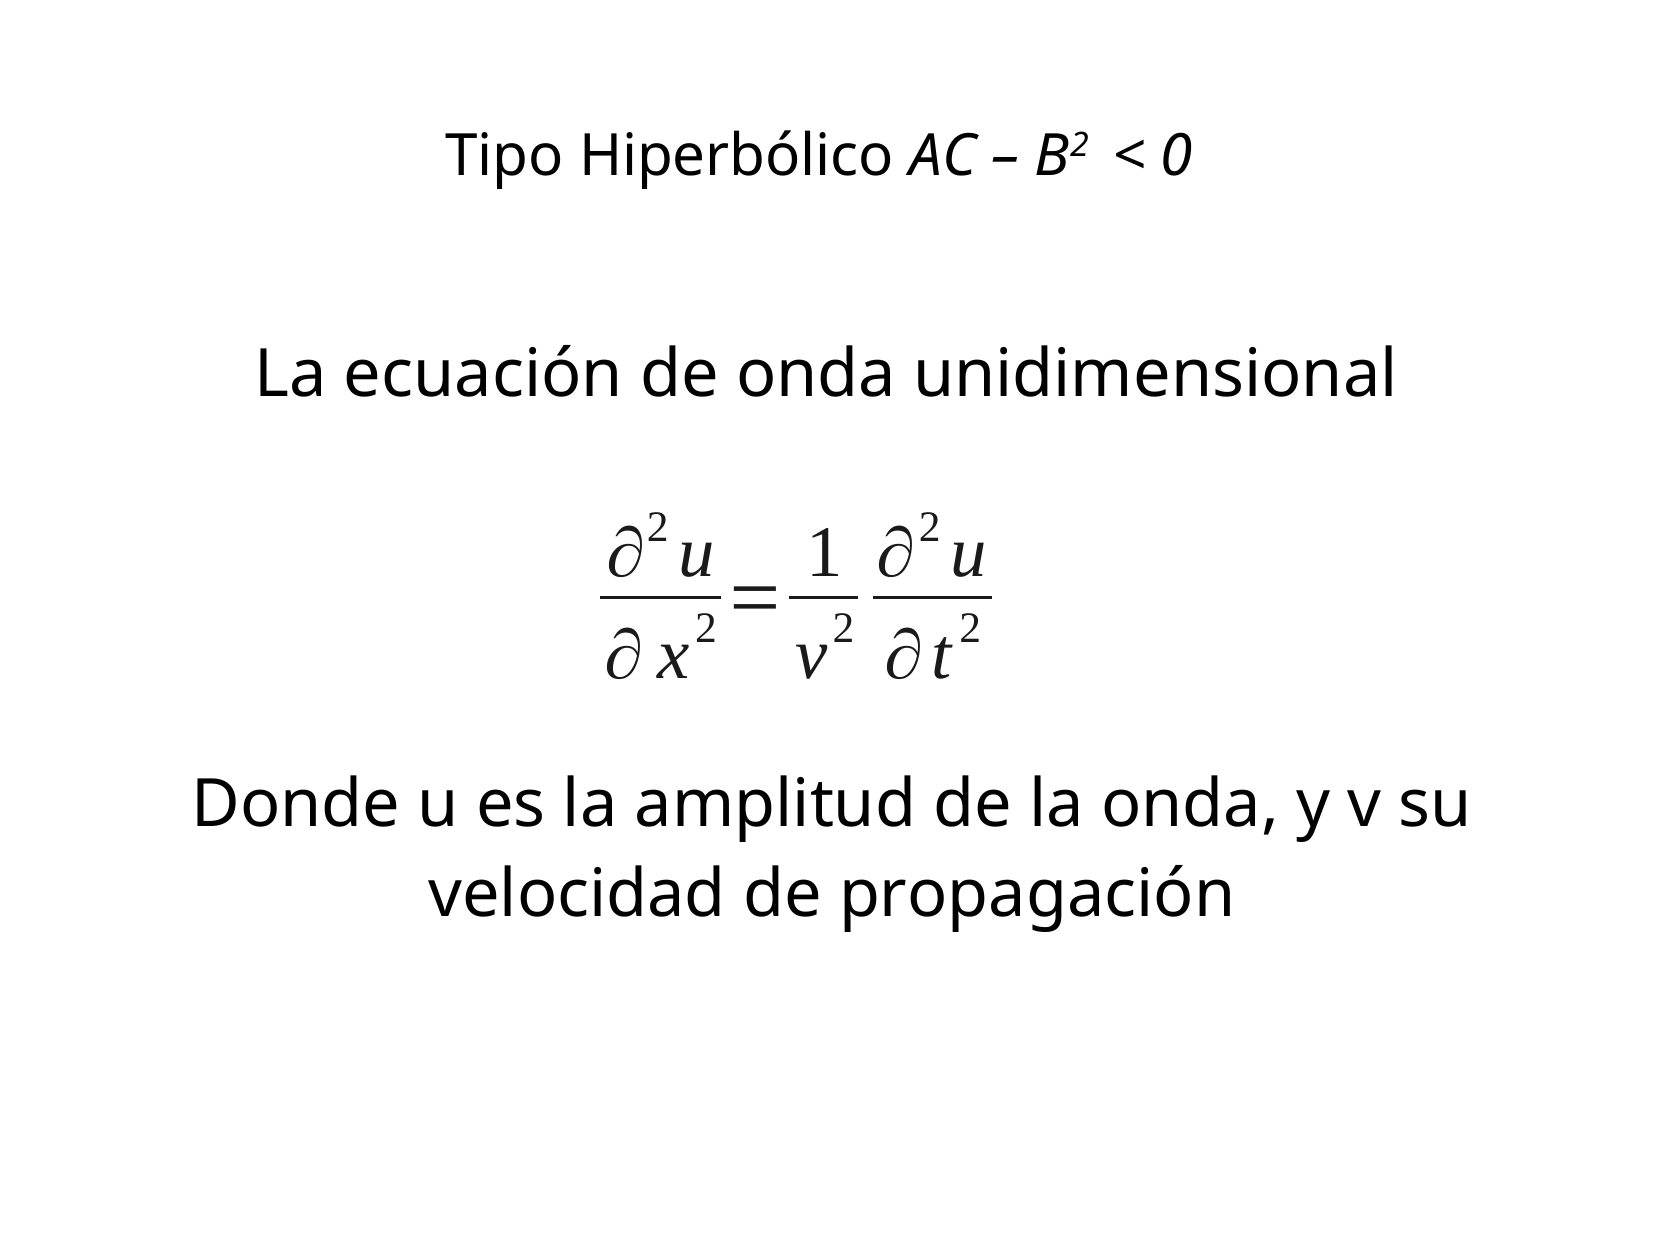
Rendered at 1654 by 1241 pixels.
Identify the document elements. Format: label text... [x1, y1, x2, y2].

subtitle La ecuación de onda unidimensional [82, 297, 1571, 443]
title Tipo Hiperbólico AC – B2 < 0 [82, 56, 1571, 250]
text_box Donde u es la amplitud de la onda, y v su velocidad de propagación [88, 767, 1577, 924]
chart [590, 501, 1001, 695]
